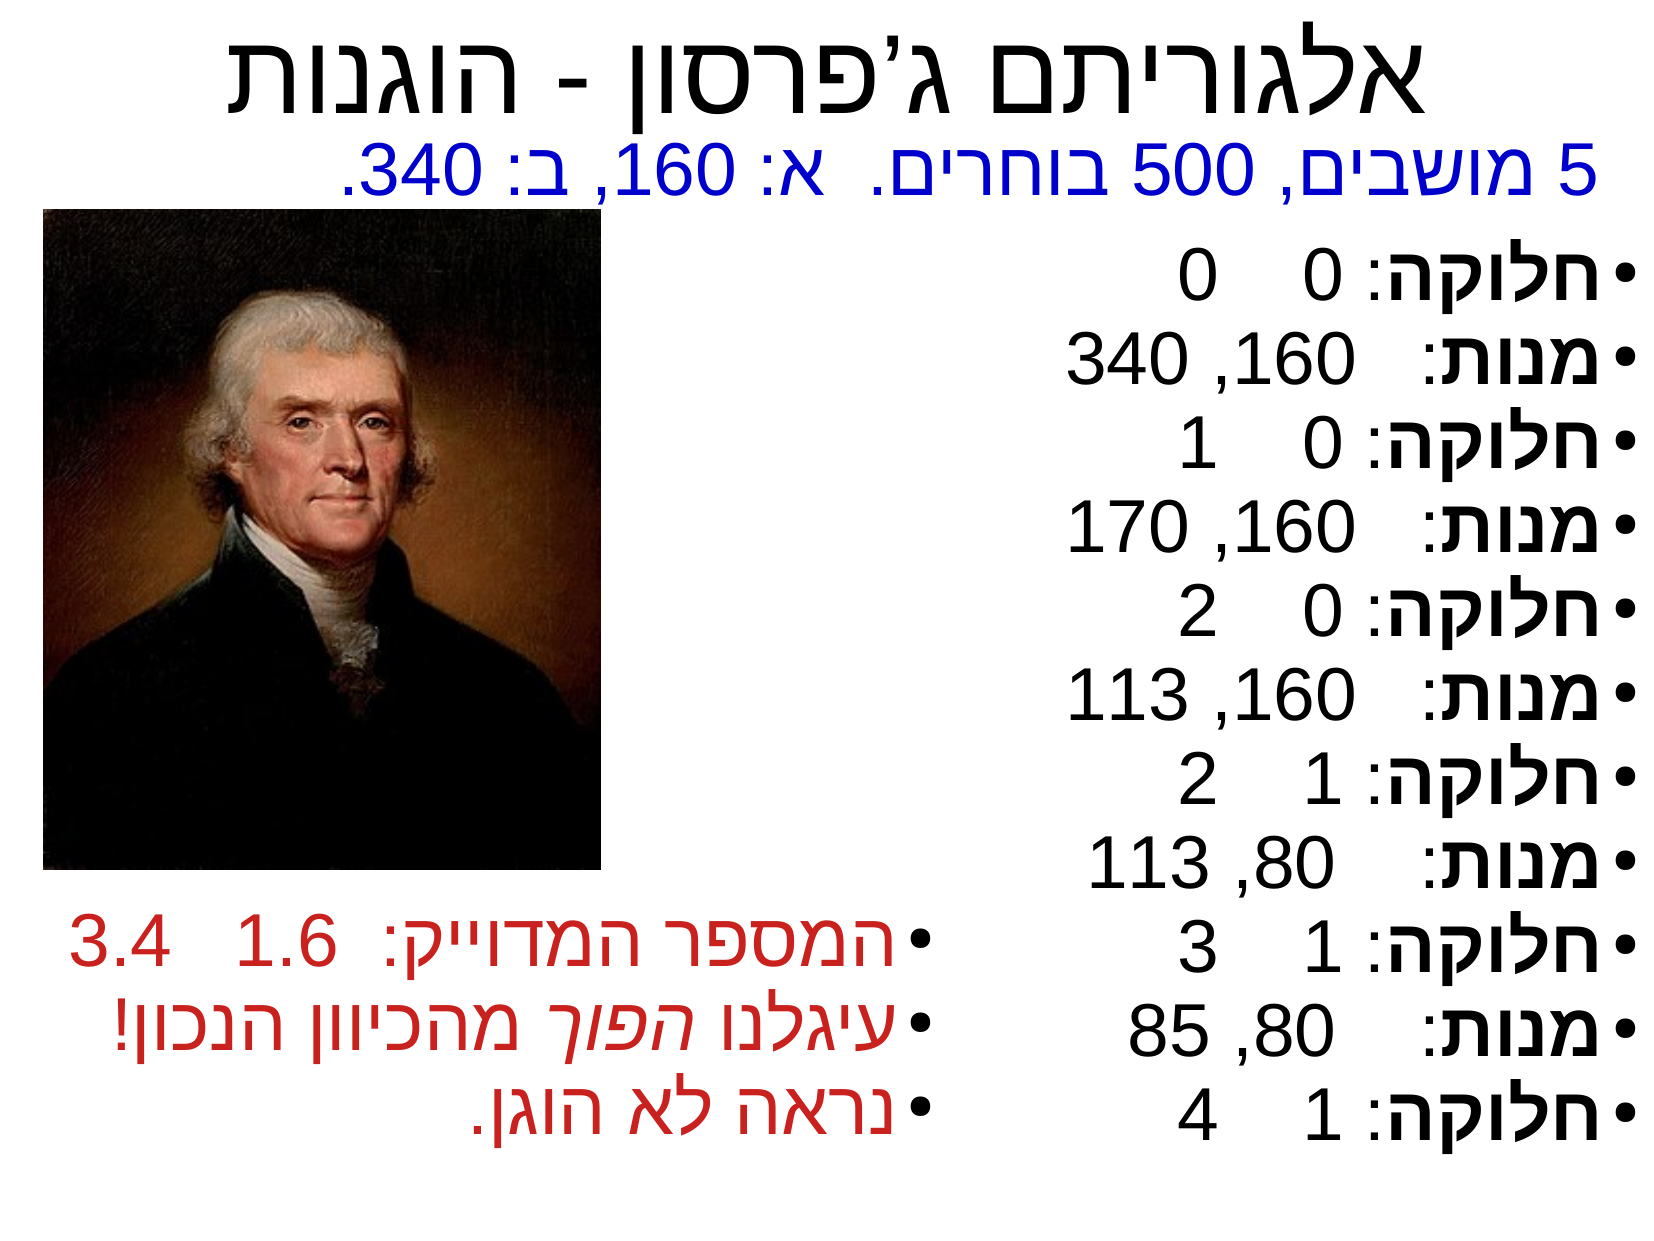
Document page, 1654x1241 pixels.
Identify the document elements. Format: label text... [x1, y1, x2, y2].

text_box חלוקה: 0 0 מנות: 160, 340 חלוקה: 0 1 מנות: 160, 170 חלוקה: 0 2 מנות: 160, 113 חלוקה: 1 2 מנות: 80, 113 חלוקה: 1 3 מנות: 80, 85 חלוקה: 1 4 [1020, 225, 1654, 1164]
text_box המספר המדוייק: 1.6 3.4 עיגלנו הפוך מהכיוון הנכון! נראה לא הוגן. [30, 891, 949, 1201]
picture [43, 226, 601, 871]
title אלגוריתם ג’פרסון - הוגנות [0, 0, 1654, 151]
text_box 5 מושבים, 500 בוחרים. א: 160, ב: 340. [30, 120, 1636, 226]
